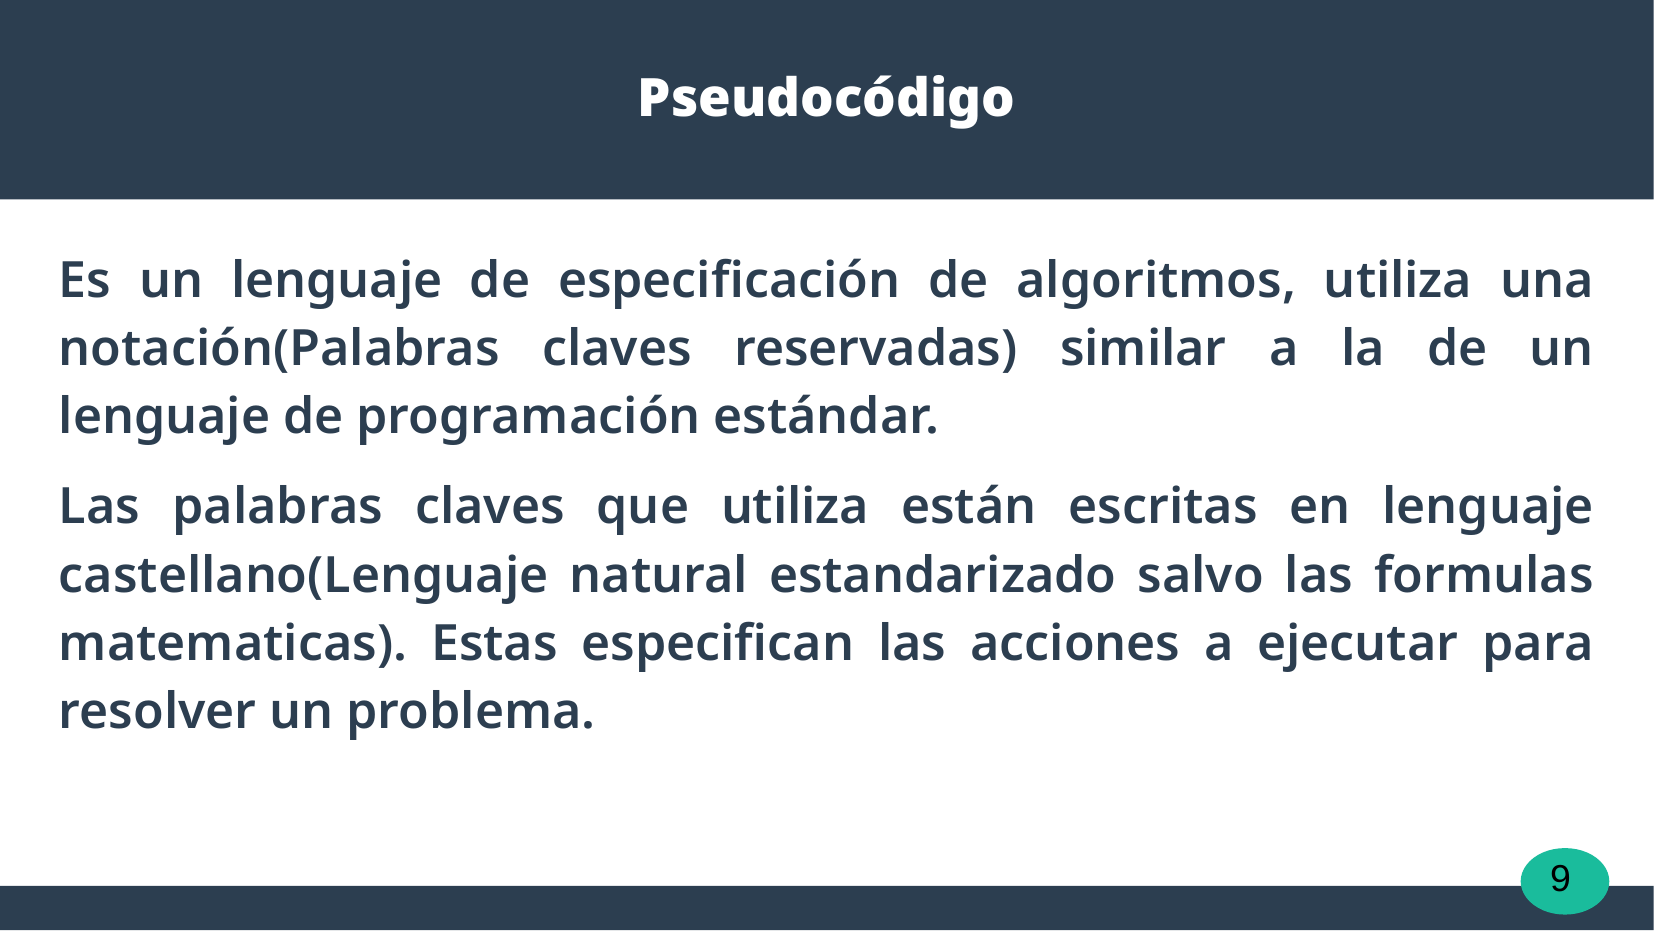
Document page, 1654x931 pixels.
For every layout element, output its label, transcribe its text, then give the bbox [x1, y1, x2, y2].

title Pseudocódigo [59, 37, 1595, 156]
list Es un lenguaje de especificación de algoritmos, utiliza una notación(Palabras claves reservadas) similar a la de un lenguaje de programación estándar. Las palabras claves que utiliza están escritas en lenguaje castellano(Lenguaje natural estandarizado salvo las formulas matematicas). Estas especifican las acciones a ejecutar para resolver un problema. [59, 243, 1595, 864]
text_box 9 [1535, 850, 1612, 921]
